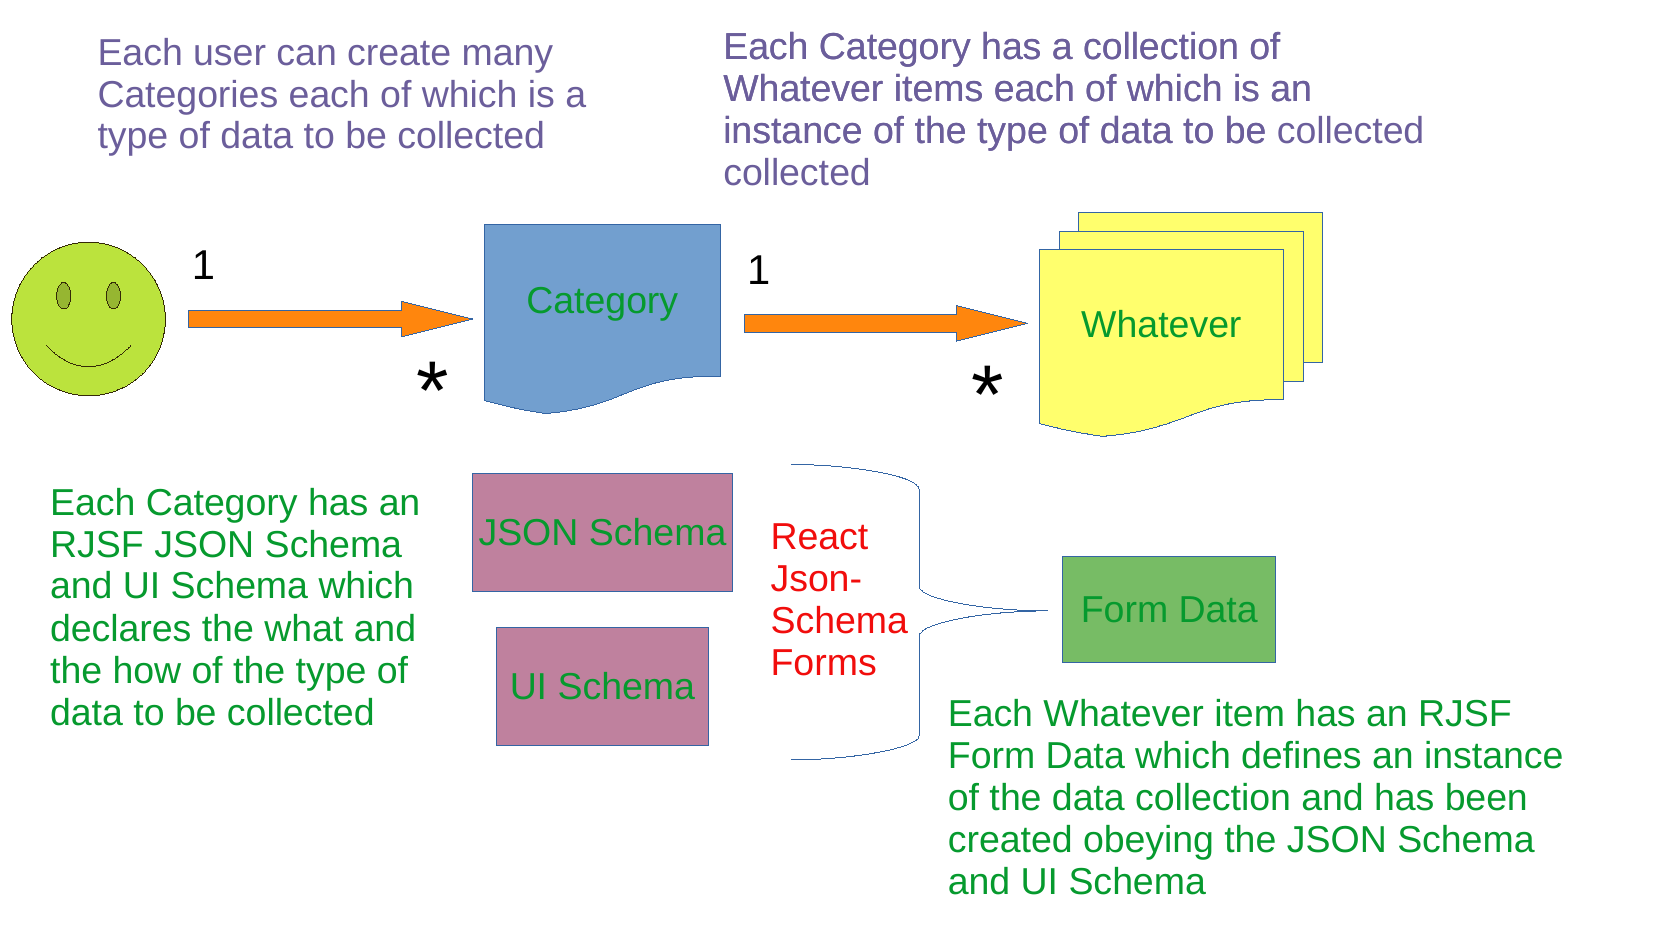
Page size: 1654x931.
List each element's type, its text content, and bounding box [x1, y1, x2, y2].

text_box Category [484, 224, 721, 414]
text_box [249, 301, 473, 336]
text_box 1 [177, 234, 249, 343]
text_box [804, 305, 1028, 340]
text_box Each user can create many Categories each of which is a type of data to be collected [82, 23, 603, 207]
text_box Whatever [1039, 243, 1323, 437]
text_box Each Category has an RJSF JSON Schema and UI Schema which declares the what and the how of the type of data to be collected [35, 473, 473, 745]
text_box JSON Schema [473, 473, 733, 592]
text_box * [401, 336, 473, 445]
text_box 1 [732, 243, 804, 347]
text_box UI Schema [496, 627, 709, 746]
text_box React Json-Schema Forms [755, 507, 934, 697]
text_box Form Data [1062, 556, 1276, 663]
text_box [11, 242, 166, 396]
text_box * [956, 340, 1028, 449]
text_box Each Category has a collection of Whatever items each of which is an instance of the type of data to be collected [708, 18, 1406, 243]
text_box Each Category has a collection of Whatever items each of which is an instance of the type of data to be collected [1406, 18, 1453, 243]
text_box Each Whatever item has an RJSF Form Data which defines an instance of the data collection and has been created obeying the JSON Schema and UI Schema [933, 685, 1619, 910]
